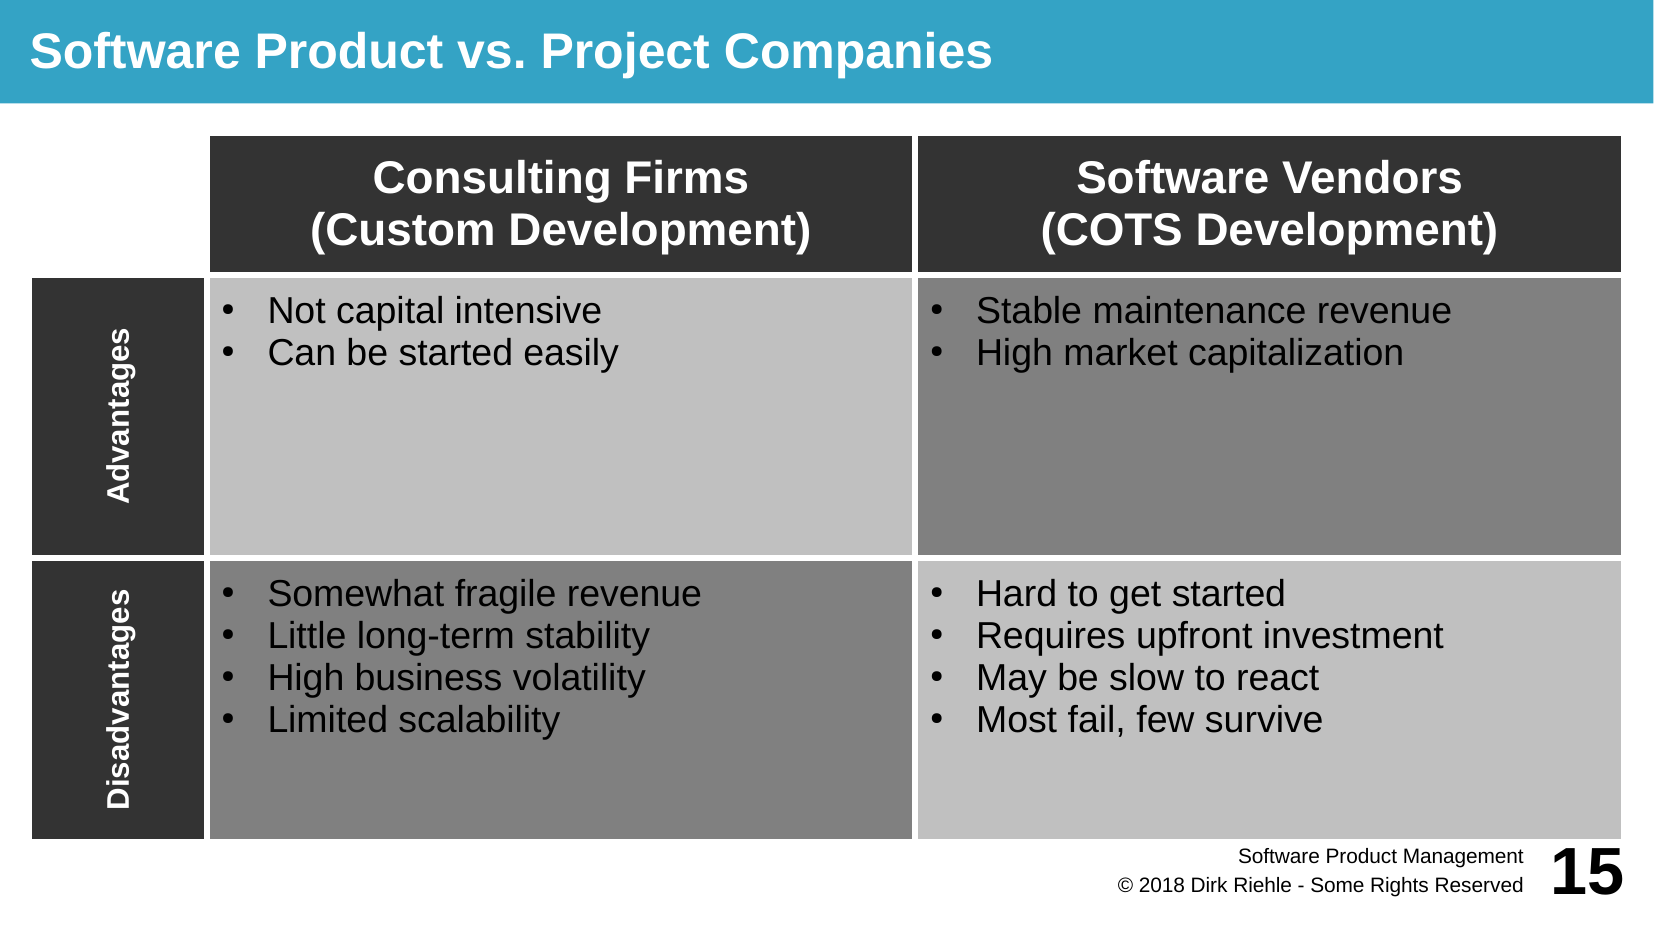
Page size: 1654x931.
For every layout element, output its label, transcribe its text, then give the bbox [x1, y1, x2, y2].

text_box Somewhat fragile revenue Little long-term stability High business volatility Limited scalability [207, 558, 916, 842]
text_box Stable maintenance revenue High market capitalization [915, 275, 1625, 559]
text_box Not capital intensive Can be started easily [207, 275, 915, 558]
text_box Disadvantages [29, 559, 207, 842]
text_box Software Vendors (COTS Development) [916, 132, 1625, 275]
text_box Hard to get started Requires upfront investment May be slow to react Most fail, few survive [916, 559, 1625, 842]
text_box Consulting Firms (Custom Development) [206, 132, 916, 275]
text_box Advantages [29, 274, 207, 559]
title Software Product vs. Project Companies [0, 0, 1654, 104]
